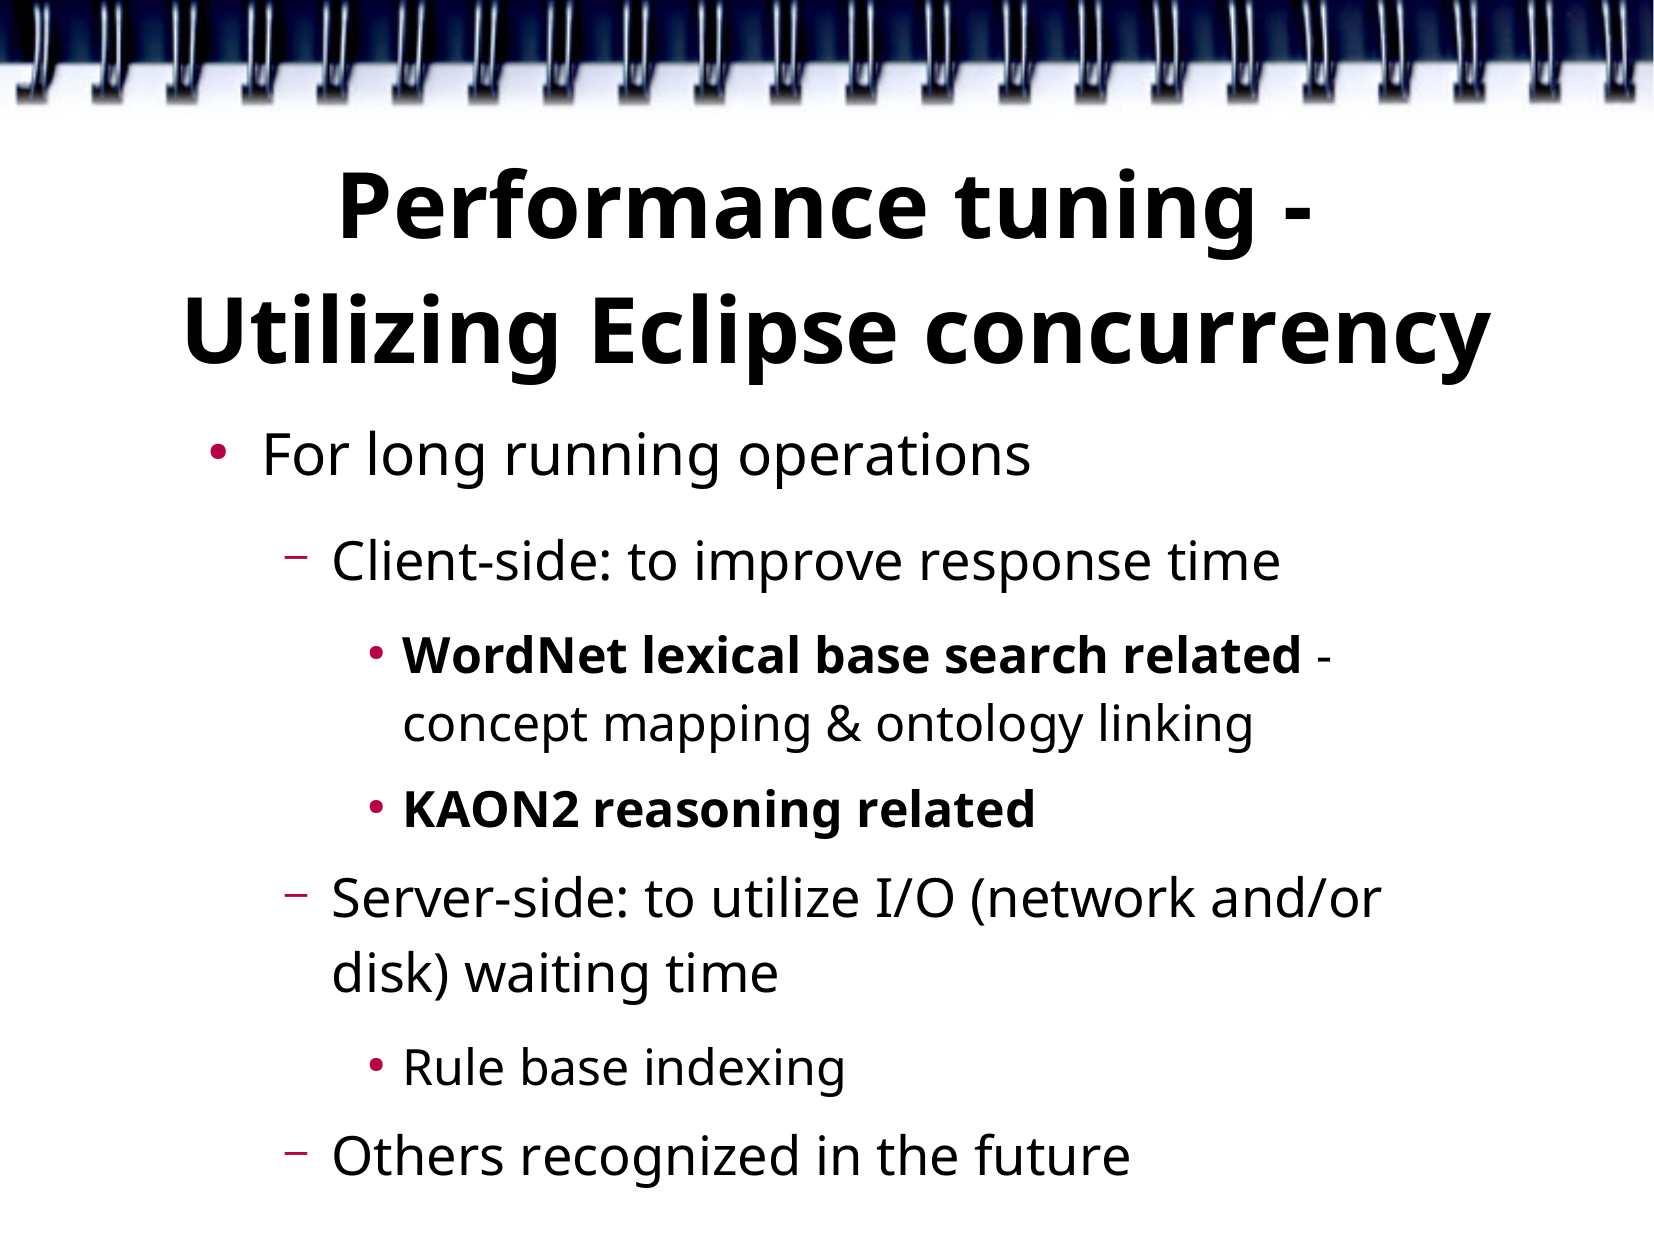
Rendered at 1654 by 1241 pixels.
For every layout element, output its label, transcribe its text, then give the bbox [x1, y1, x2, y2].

picture [0, 0, 1654, 121]
title Performance tuning - Utilizing Eclipse concurrency [139, 151, 1535, 381]
list For long running operations Client-side: to improve response time WordNet lexical base search related - concept mapping & ontology linking KAON2 reasoning related Server-side: to utilize I/O (network and/or disk) waiting time Rule base indexing Others recognized in the future [190, 413, 1506, 1182]
